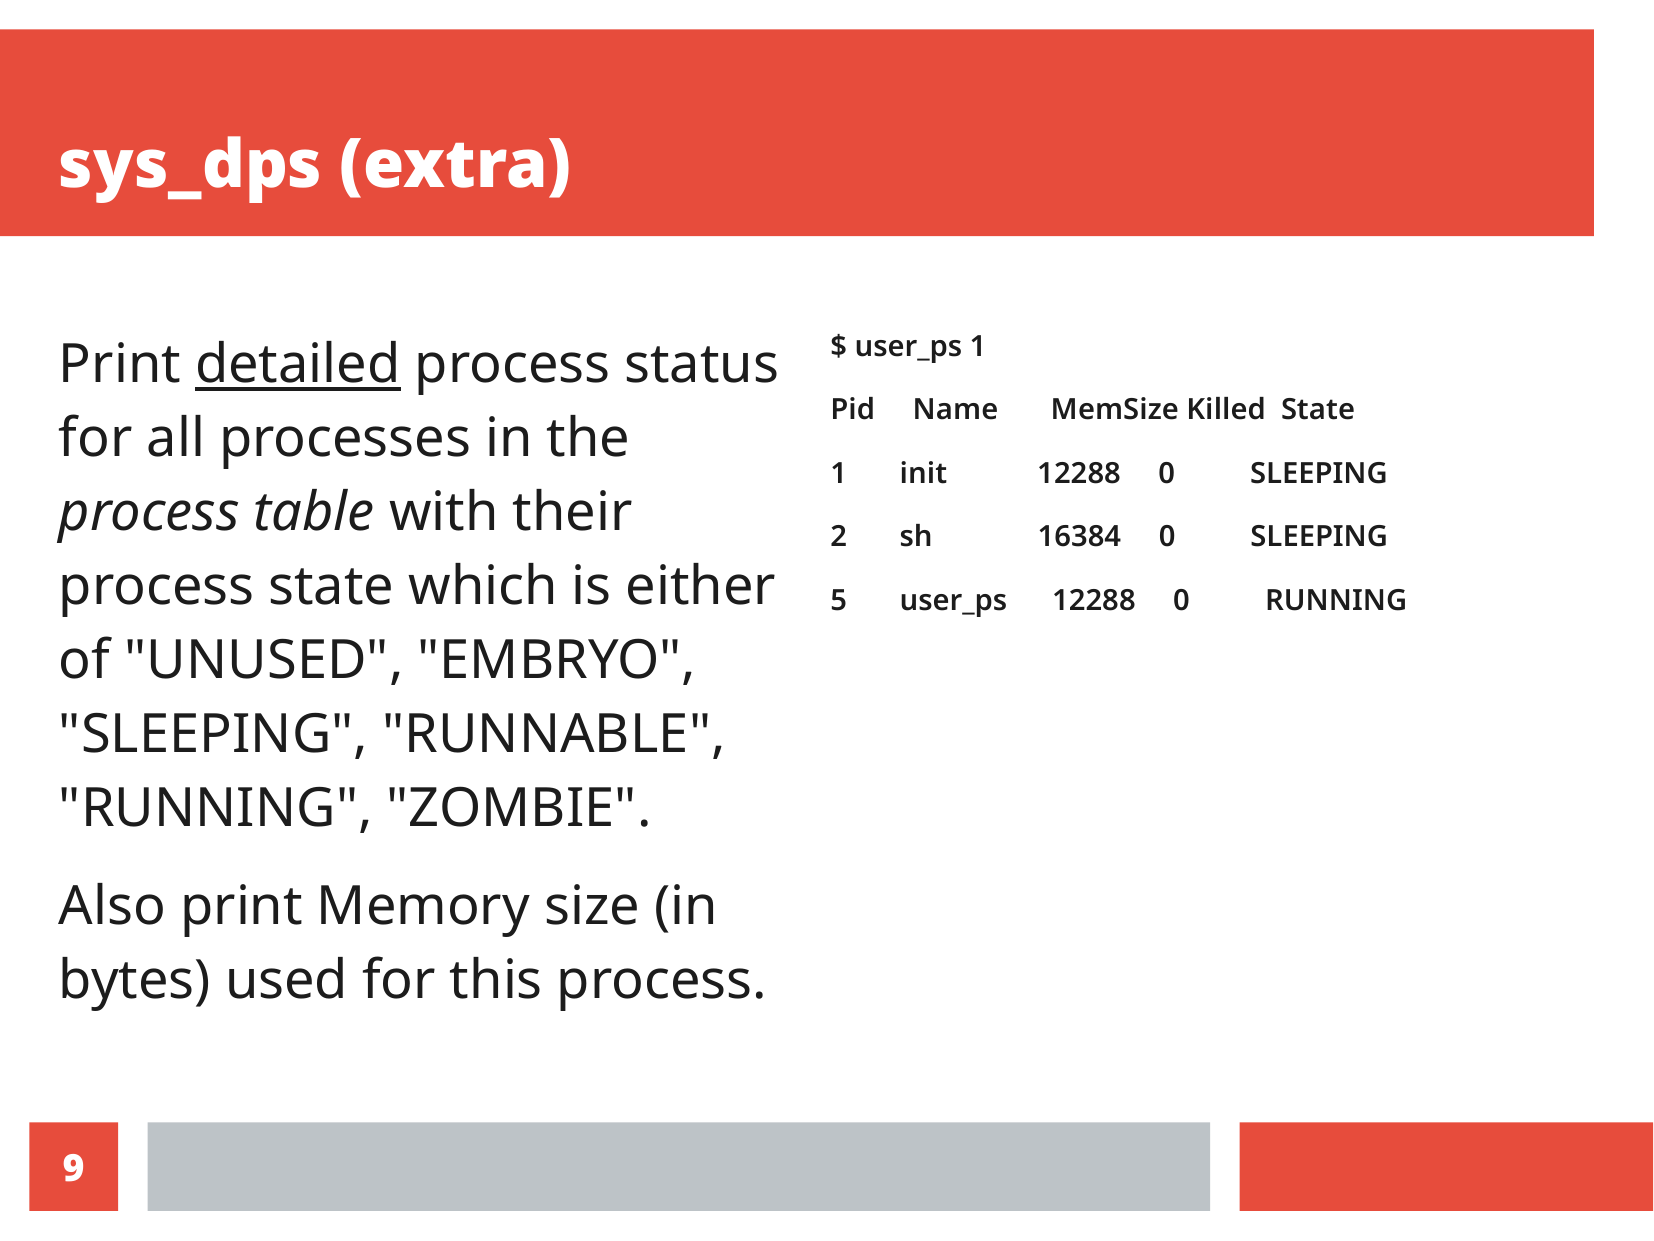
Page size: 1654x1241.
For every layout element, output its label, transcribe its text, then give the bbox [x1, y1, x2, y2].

list Print detailed process status for all processes in the process table with their process state which is either of "UNUSED", "EMBRYO", "SLEEPING", "RUNNABLE", "RUNNING", "ZOMBIE". Also print Memory size (in bytes) used for this process. [58, 324, 794, 1093]
title sys_dps (extra) [58, 59, 1594, 207]
list $ user_ps 1 Pid Name MemSize Killed State 1 init 12288 0 SLEEPING 2 sh 16384 0 SLEEPING 5 user_ps 12288 0 RUNNING [830, 324, 1566, 1093]
